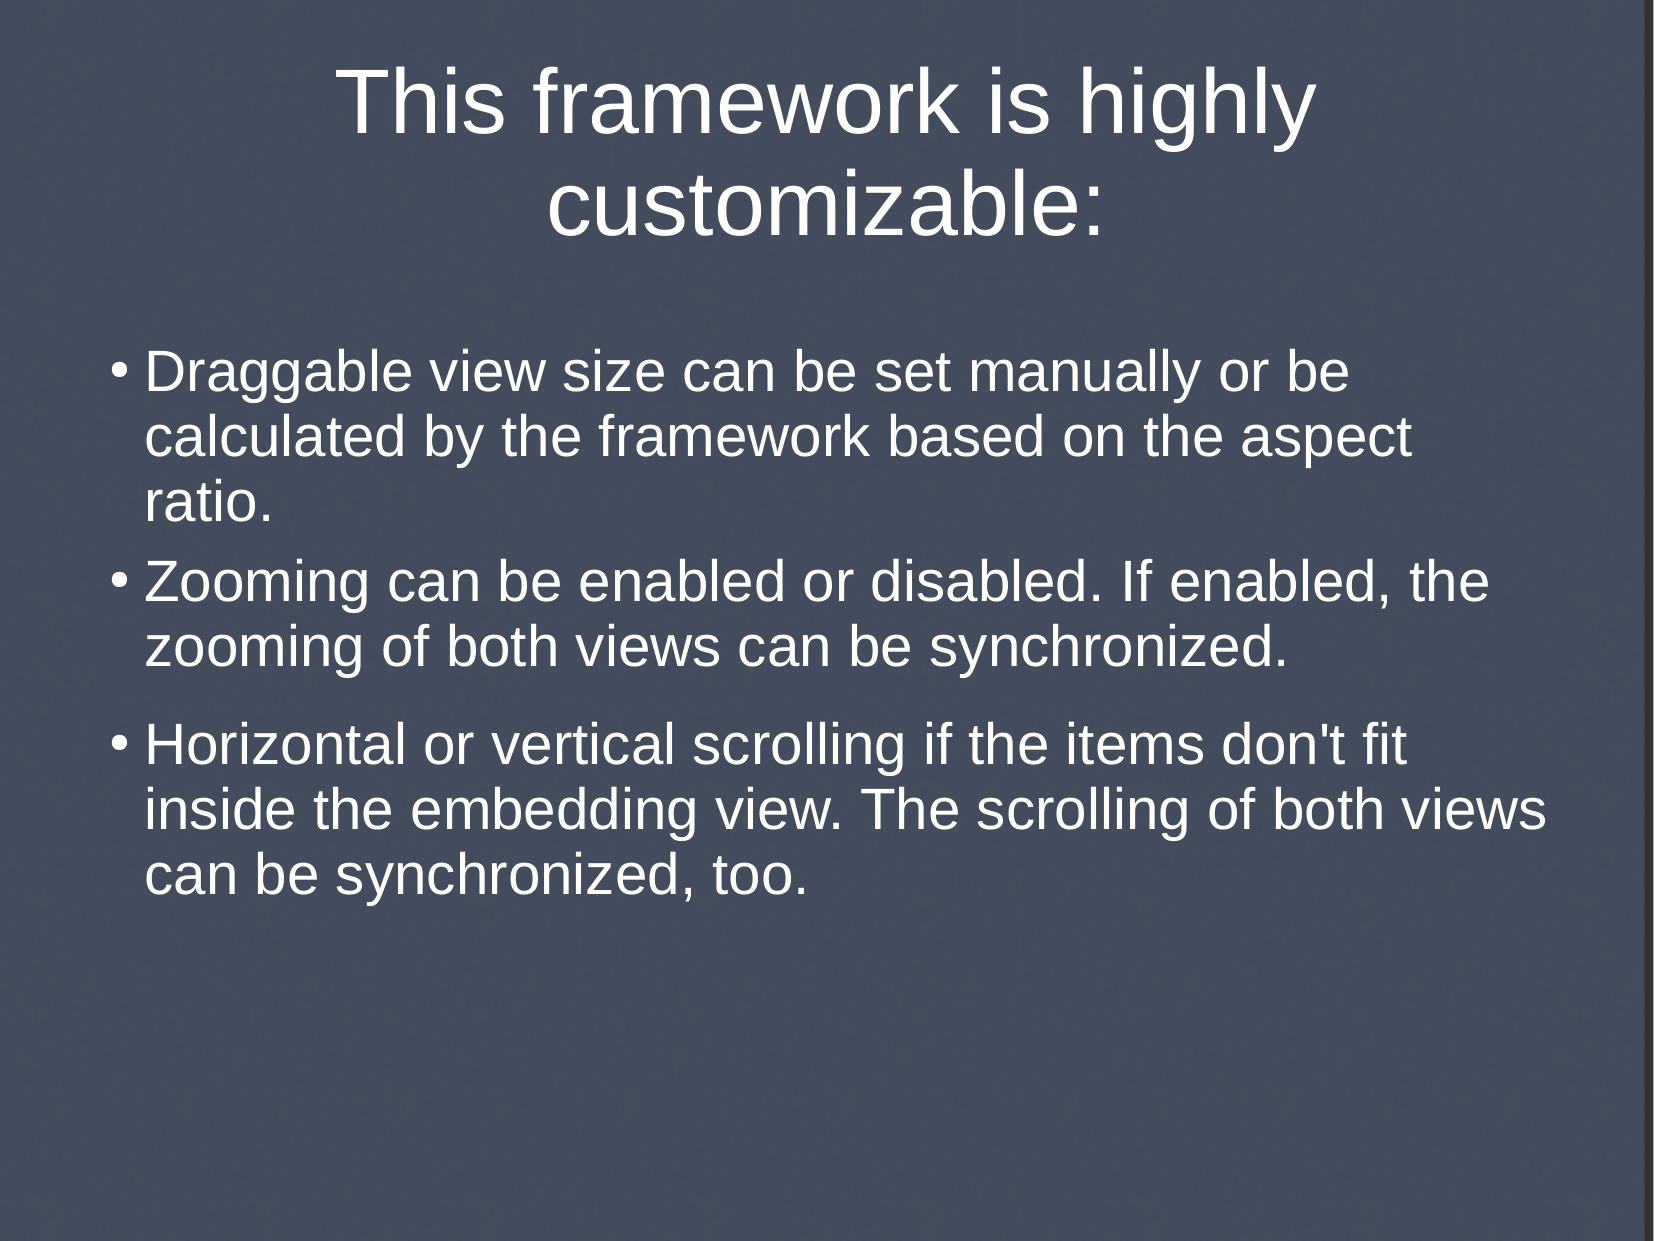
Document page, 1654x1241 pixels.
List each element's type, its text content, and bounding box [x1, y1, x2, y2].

table_cell [94, 1078, 1571, 1241]
table_cell Horizontal or vertical scrolling if the items don't fit inside the embedding view. The scrolling of both views can be synchronized, too. [94, 704, 1571, 915]
table_cell Zooming can be enabled or disabled. If enabled, the zooming of both views can be synchronized. [94, 541, 1571, 704]
table_cell [94, 915, 1571, 1078]
title This framework is highly customizable: [82, 49, 1571, 257]
table_header Draggable view size can be set manually or be calculated by the framework based on the aspect ratio. [94, 331, 1571, 541]
picture [0, 0, 1654, 1241]
subtitle [82, 307, 1571, 1182]
